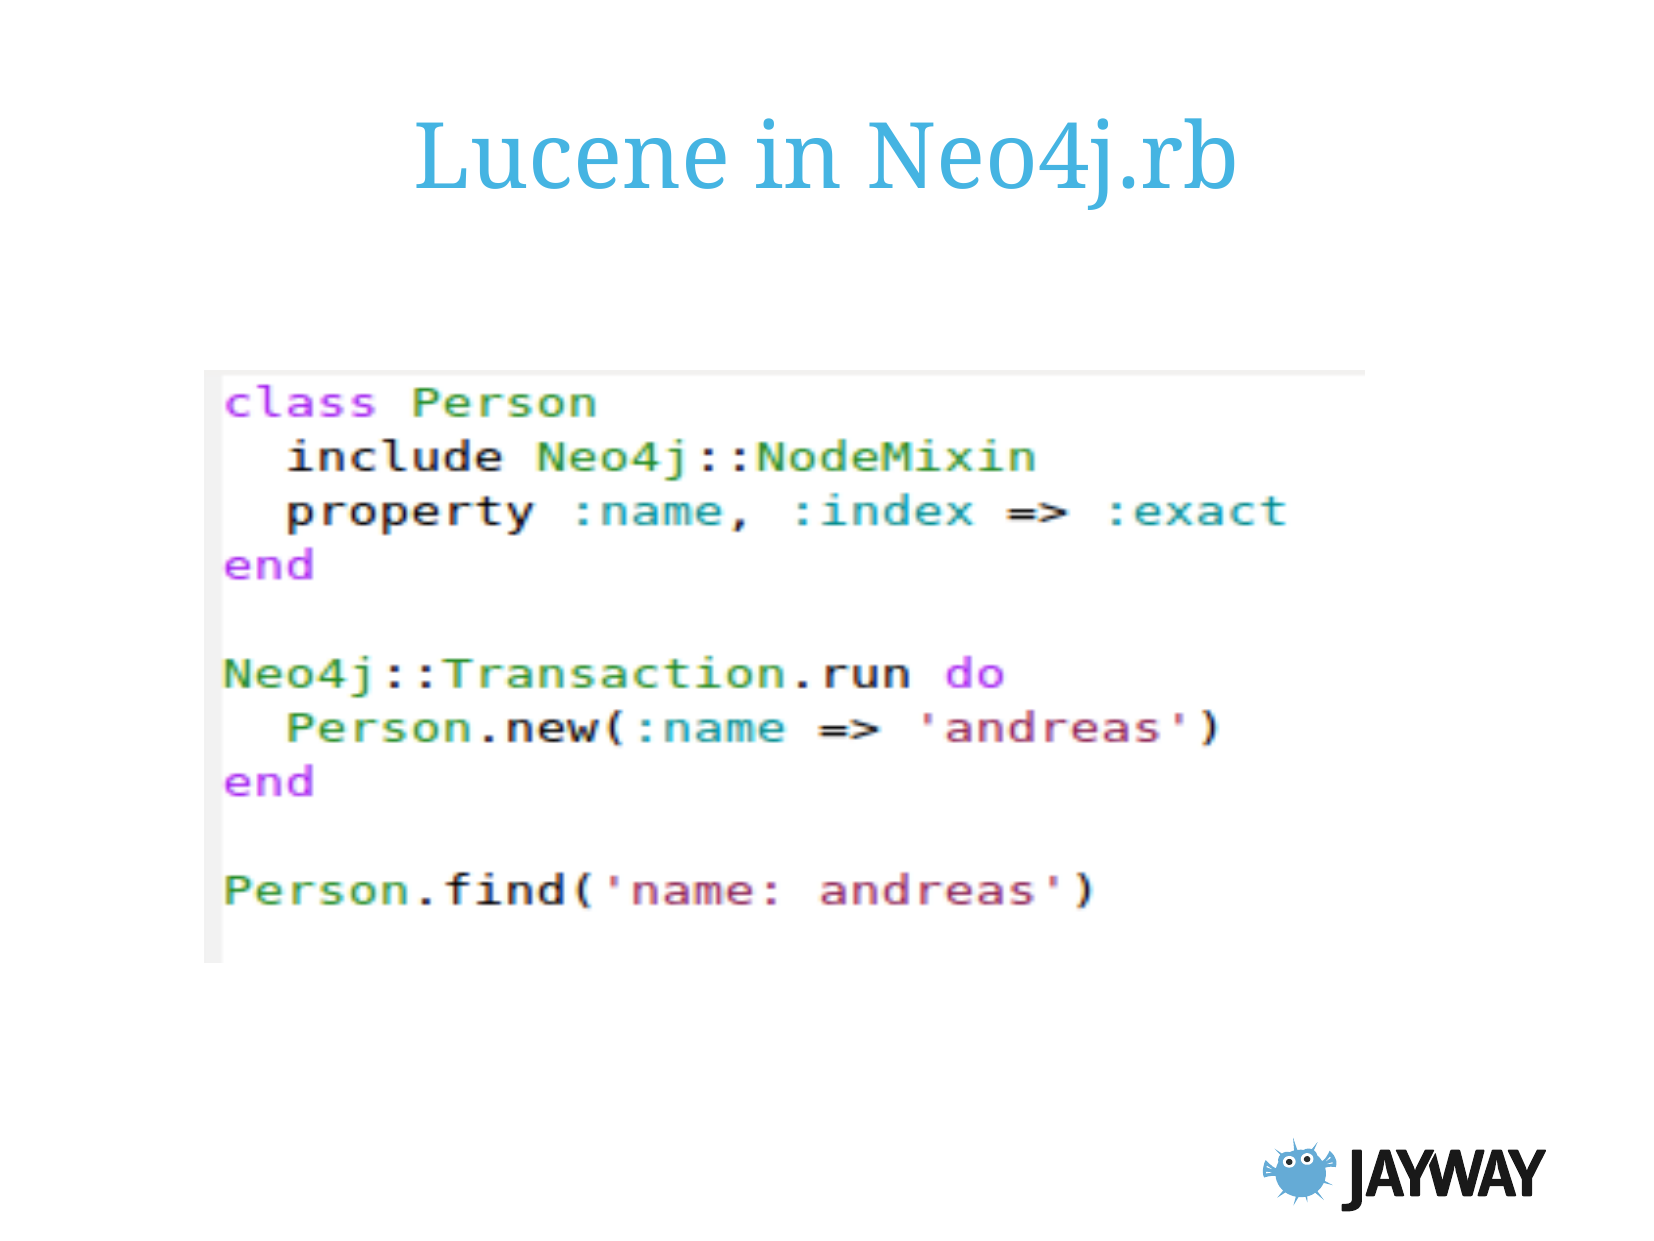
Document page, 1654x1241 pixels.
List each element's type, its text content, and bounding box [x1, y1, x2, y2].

picture [204, 370, 1365, 963]
title Lucene in Neo4j.rb [82, 49, 1571, 257]
